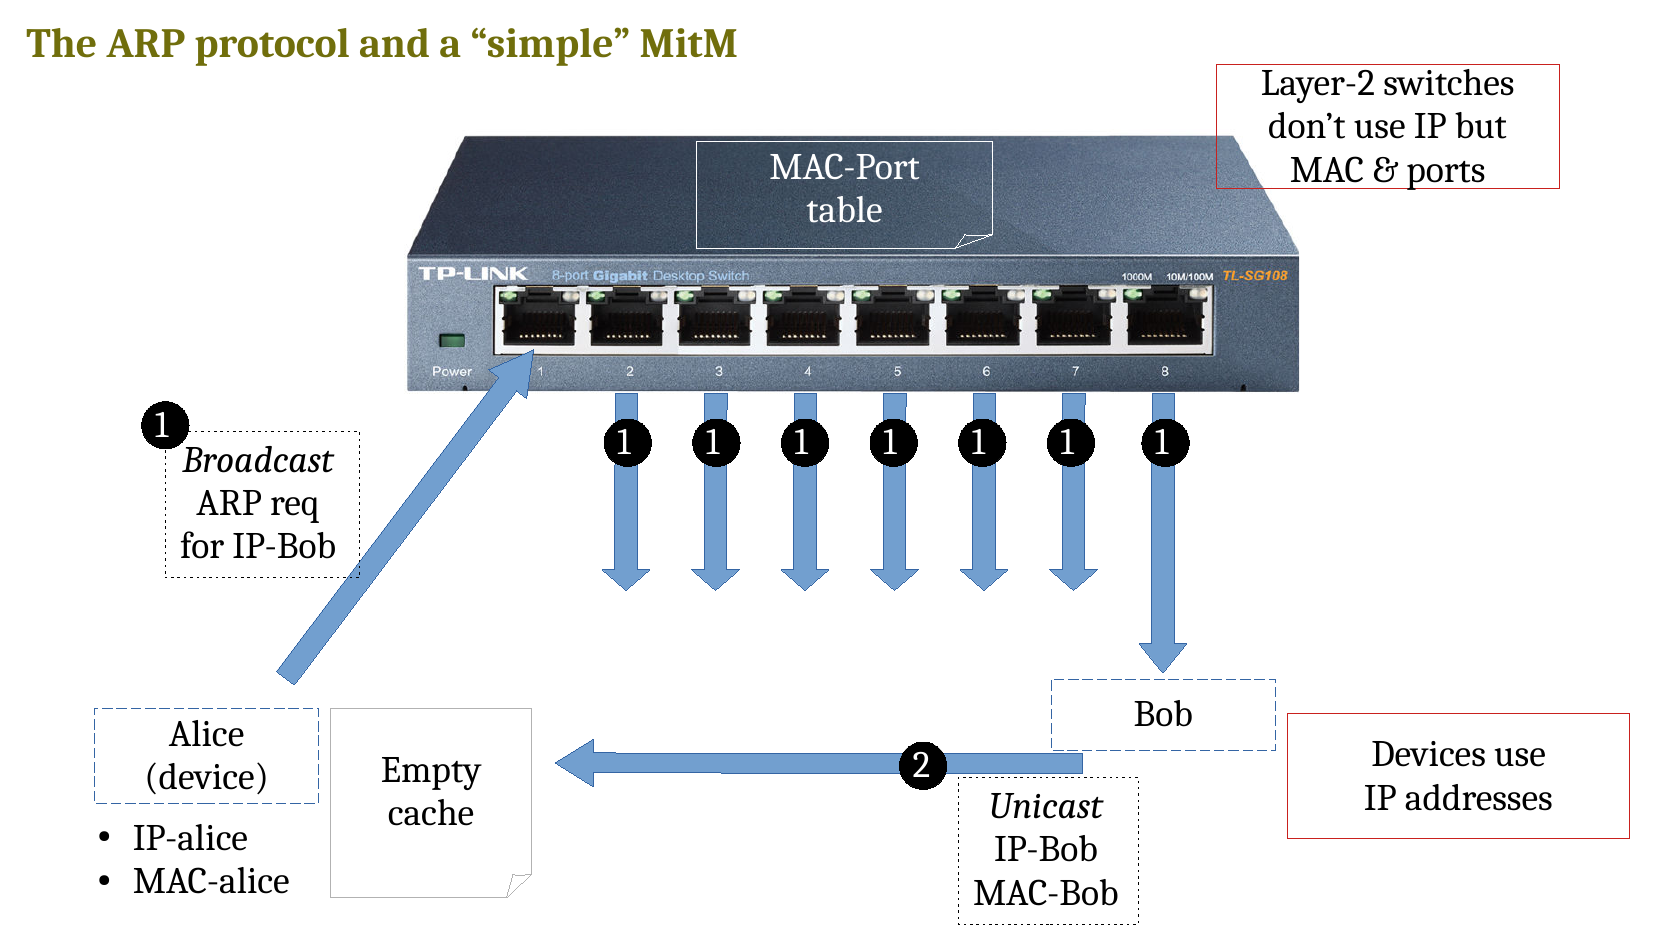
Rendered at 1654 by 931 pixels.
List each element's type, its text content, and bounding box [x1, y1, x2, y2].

text_box [949, 753, 1083, 774]
text_box 1 [868, 413, 919, 473]
text_box 1 [1045, 413, 1096, 473]
text_box The ARP protocol and a “simple” MitM [11, 12, 1193, 77]
text_box [704, 393, 728, 413]
text_box Broadcast ARP req for IP-Bob [165, 431, 360, 578]
text_box [602, 473, 650, 591]
text_box 1 [1140, 413, 1191, 473]
text_box 1 [691, 413, 742, 473]
text_box Layer-2 switches don’t use IP but MAC & ports [1216, 64, 1560, 189]
text_box [781, 473, 829, 591]
text_box [870, 473, 919, 591]
text_box Unicast IP-Bob MAC-Bob [958, 777, 1139, 925]
text_box 1 [139, 396, 191, 455]
text_box [276, 349, 534, 685]
text_box [883, 393, 907, 413]
text_box 1 [779, 413, 831, 473]
text_box Devices use IP addresses [1287, 713, 1630, 839]
text_box IP-alice MAC-alice [82, 809, 309, 912]
text_box [555, 739, 897, 787]
text_box [615, 393, 638, 413]
text_box [1139, 473, 1187, 673]
picture [404, 129, 1300, 403]
text_box Empty cache [330, 708, 532, 898]
text_box [973, 393, 996, 413]
text_box 2 [897, 736, 949, 796]
text_box [691, 473, 740, 591]
text_box [794, 393, 817, 413]
text_box [1062, 393, 1086, 413]
text_box [1152, 393, 1175, 413]
text_box 1 [956, 413, 1008, 473]
text_box [1049, 473, 1098, 591]
text_box Bob [1051, 679, 1276, 751]
text_box [960, 473, 1008, 591]
text_box 1 [602, 413, 653, 473]
text_box MAC-Port table [696, 141, 993, 249]
text_box Alice (device) [94, 708, 319, 804]
